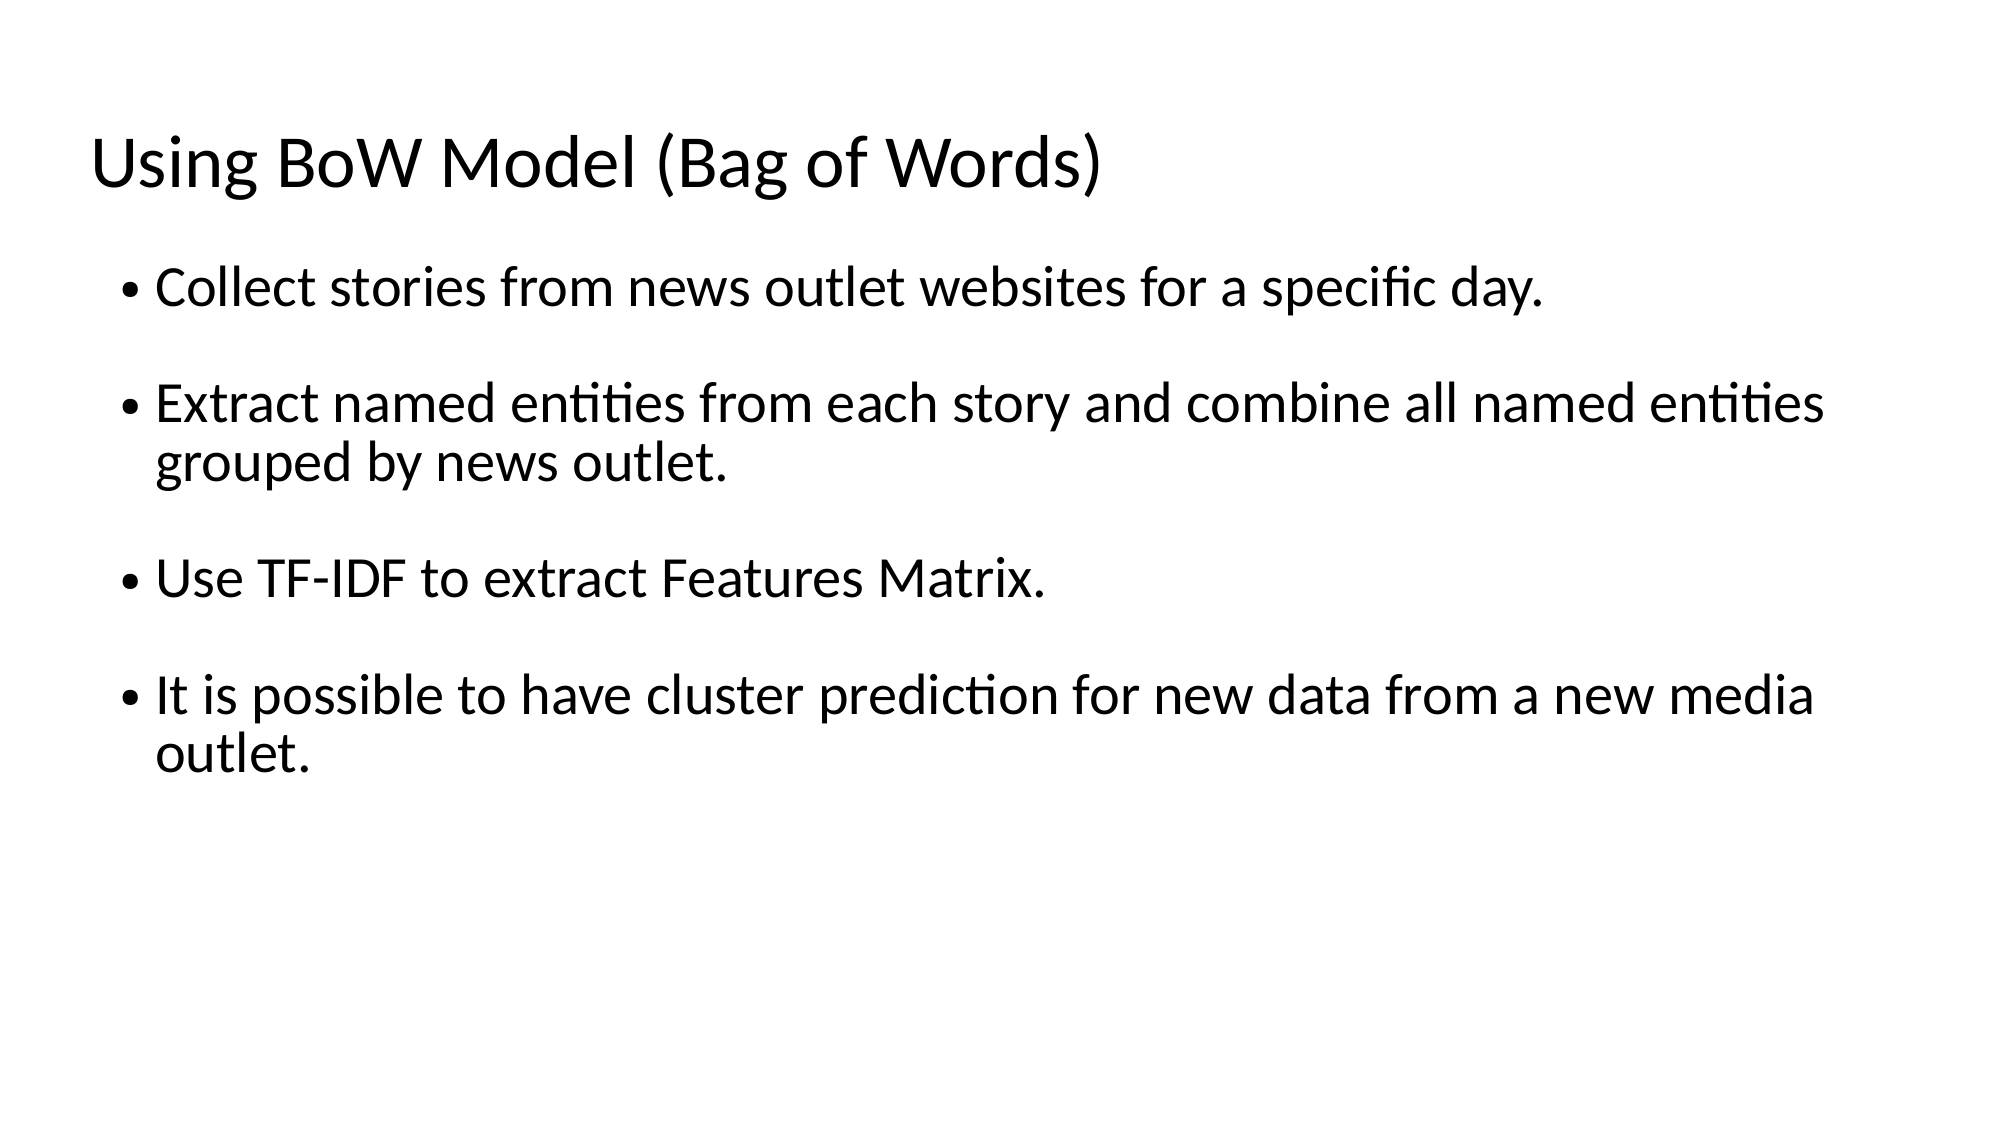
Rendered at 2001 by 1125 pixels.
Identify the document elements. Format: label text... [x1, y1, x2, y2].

text_box Collect stories from news outlet websites for a specific day. Extract named entities from each story and combine all named entities grouped by news outlet. Use TF-IDF to extract Features Matrix. It is possible to have cluster prediction for new data from a new media outlet. [105, 254, 1906, 955]
title Using BoW Model (Bag of Words) [90, 59, 1951, 278]
